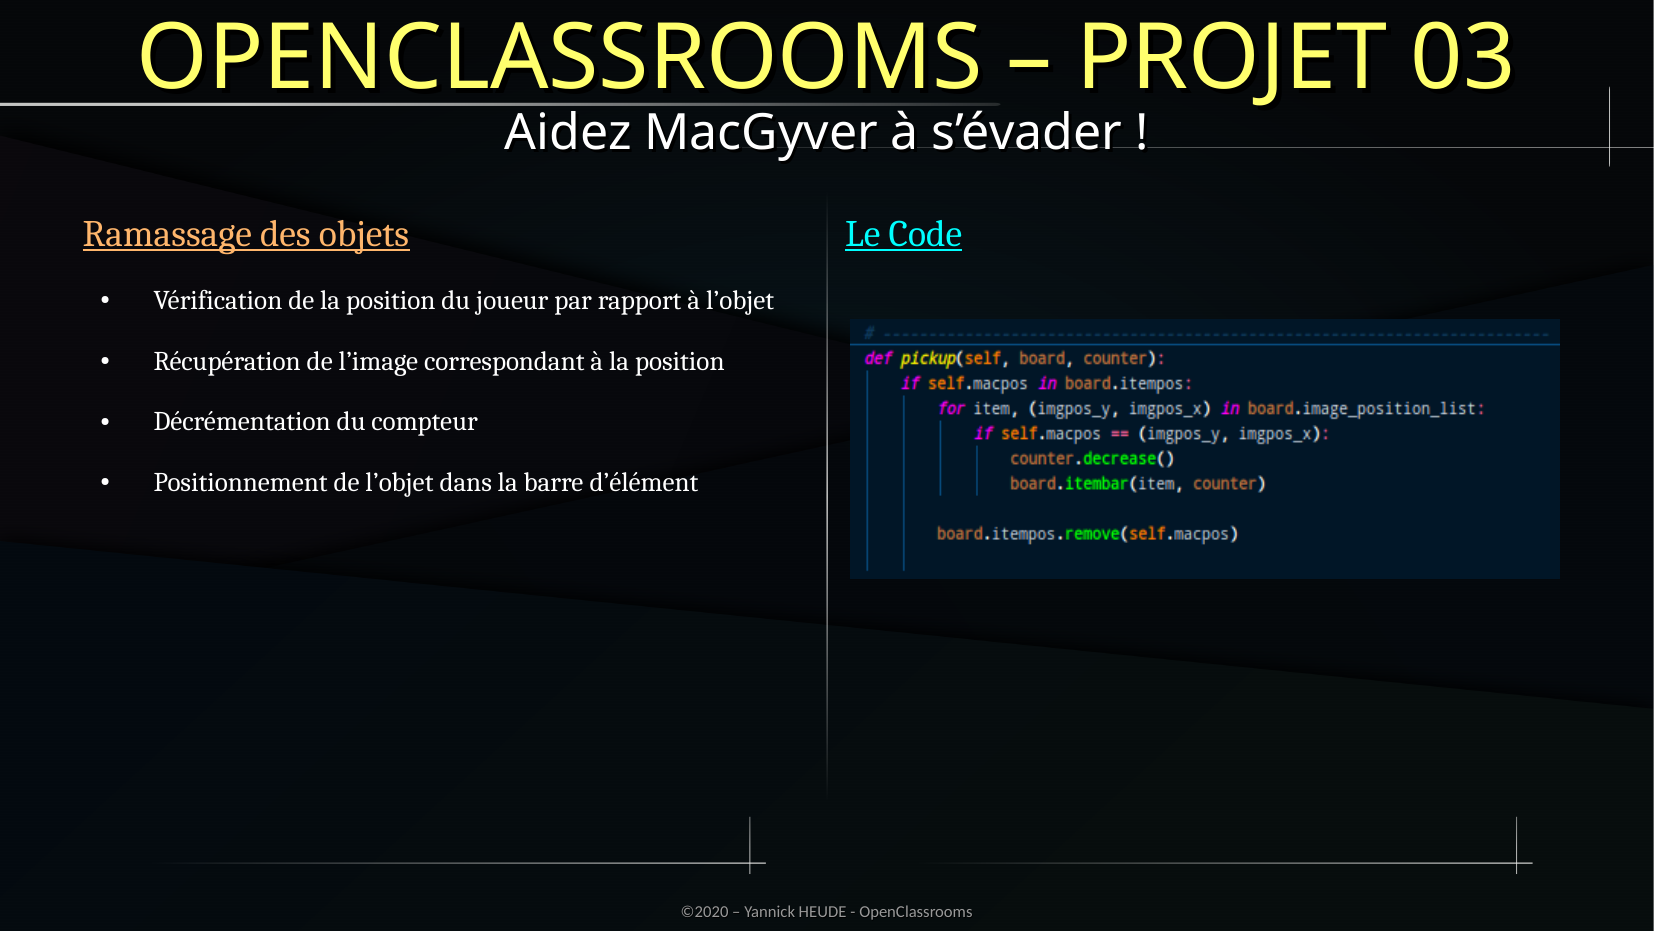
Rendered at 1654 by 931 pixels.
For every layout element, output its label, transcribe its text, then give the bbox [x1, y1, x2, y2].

title Aidez MacGyver à s’évader ! [11, 96, 1642, 165]
title ©2020 – Yannick HEUDE - OpenClassrooms [0, 897, 1654, 931]
list Le Code [845, 212, 1572, 863]
title OPENCLASSROOMS – PROJET 03 [11, 0, 1642, 96]
picture [0, 0, 1654, 897]
list Ramassage des objets Vérification de la position du joueur par rapport à l’objet Récupération de l’image correspondant à la position Décrémentation du compteur Positionnement de l’objet dans la barre d’élément [82, 212, 809, 851]
